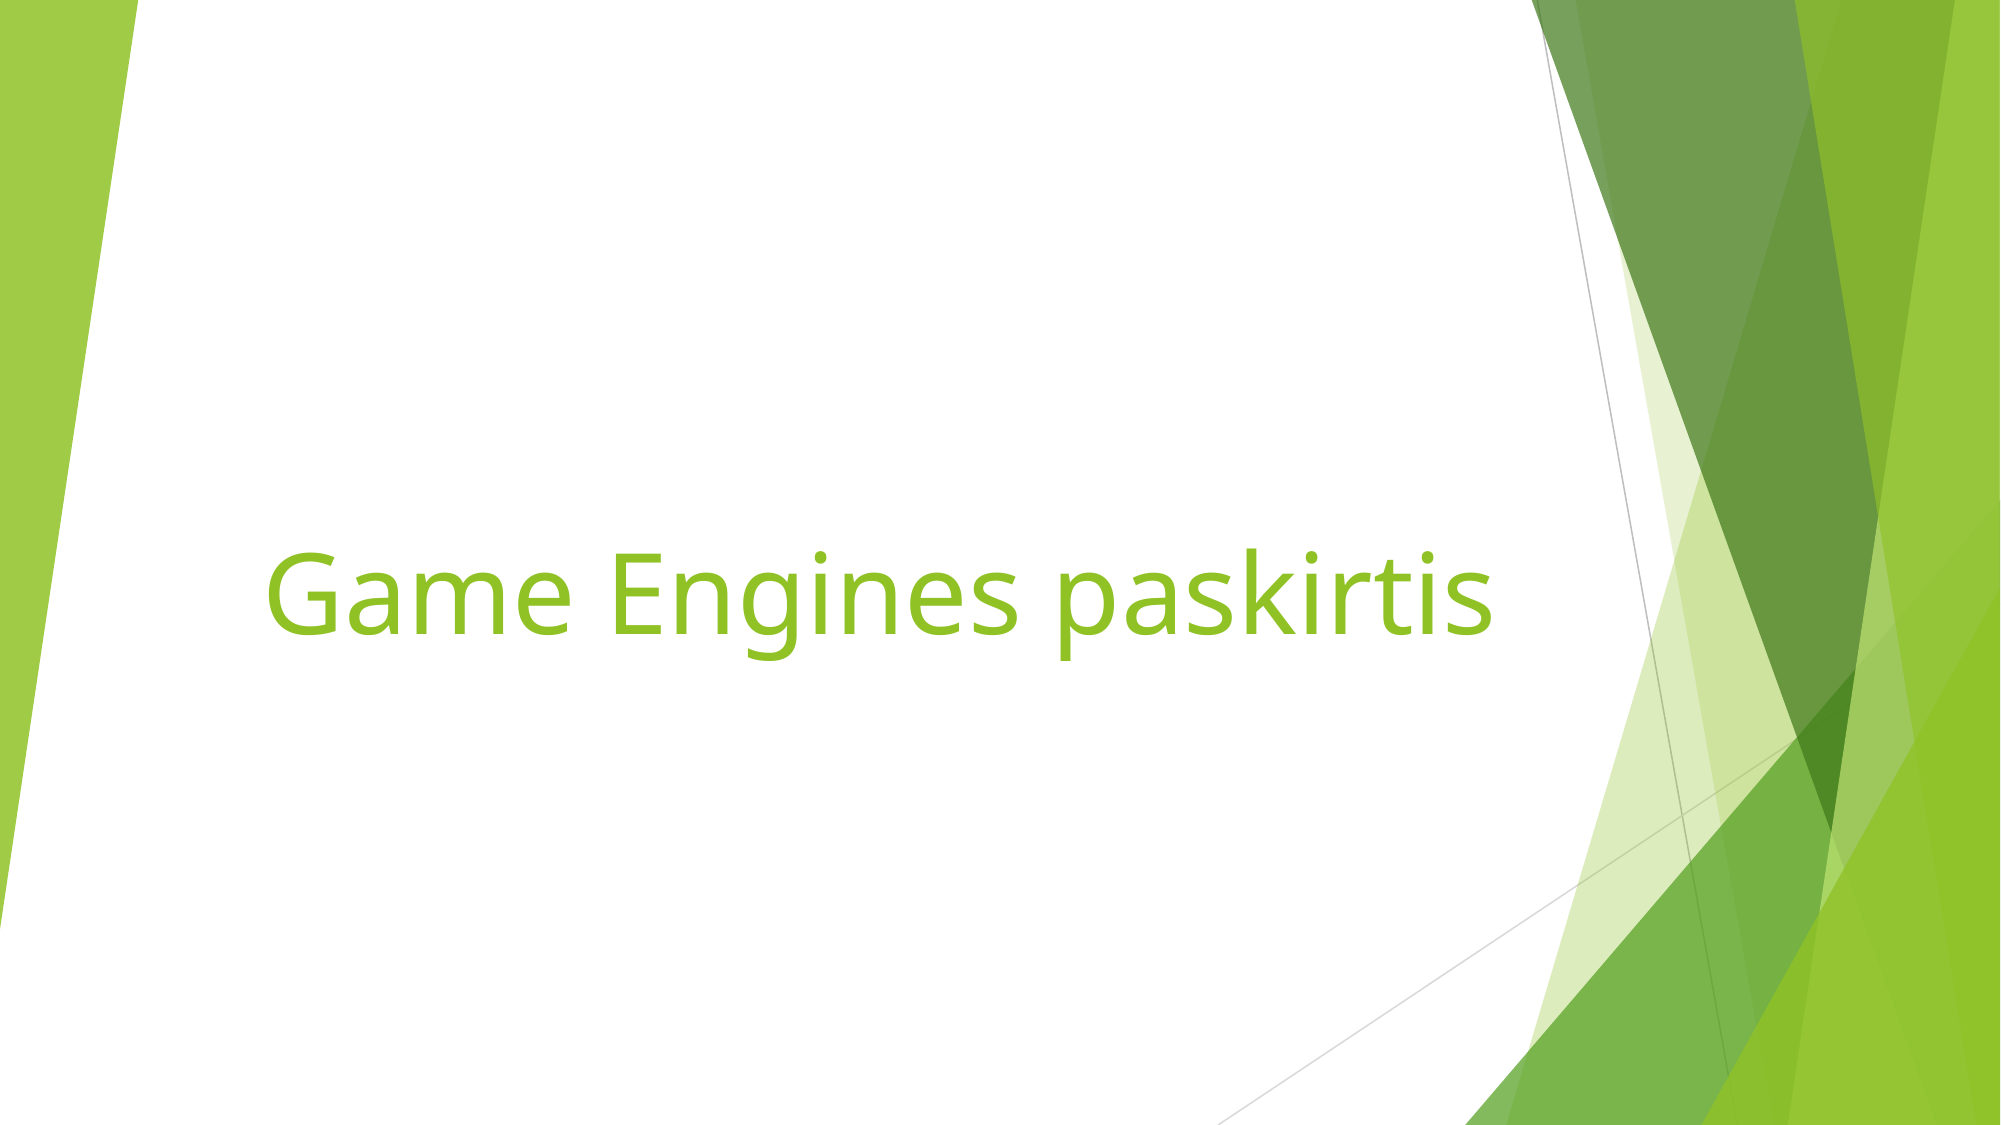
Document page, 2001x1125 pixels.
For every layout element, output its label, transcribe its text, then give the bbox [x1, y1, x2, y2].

title Game Engines paskirtis [247, 394, 1522, 665]
